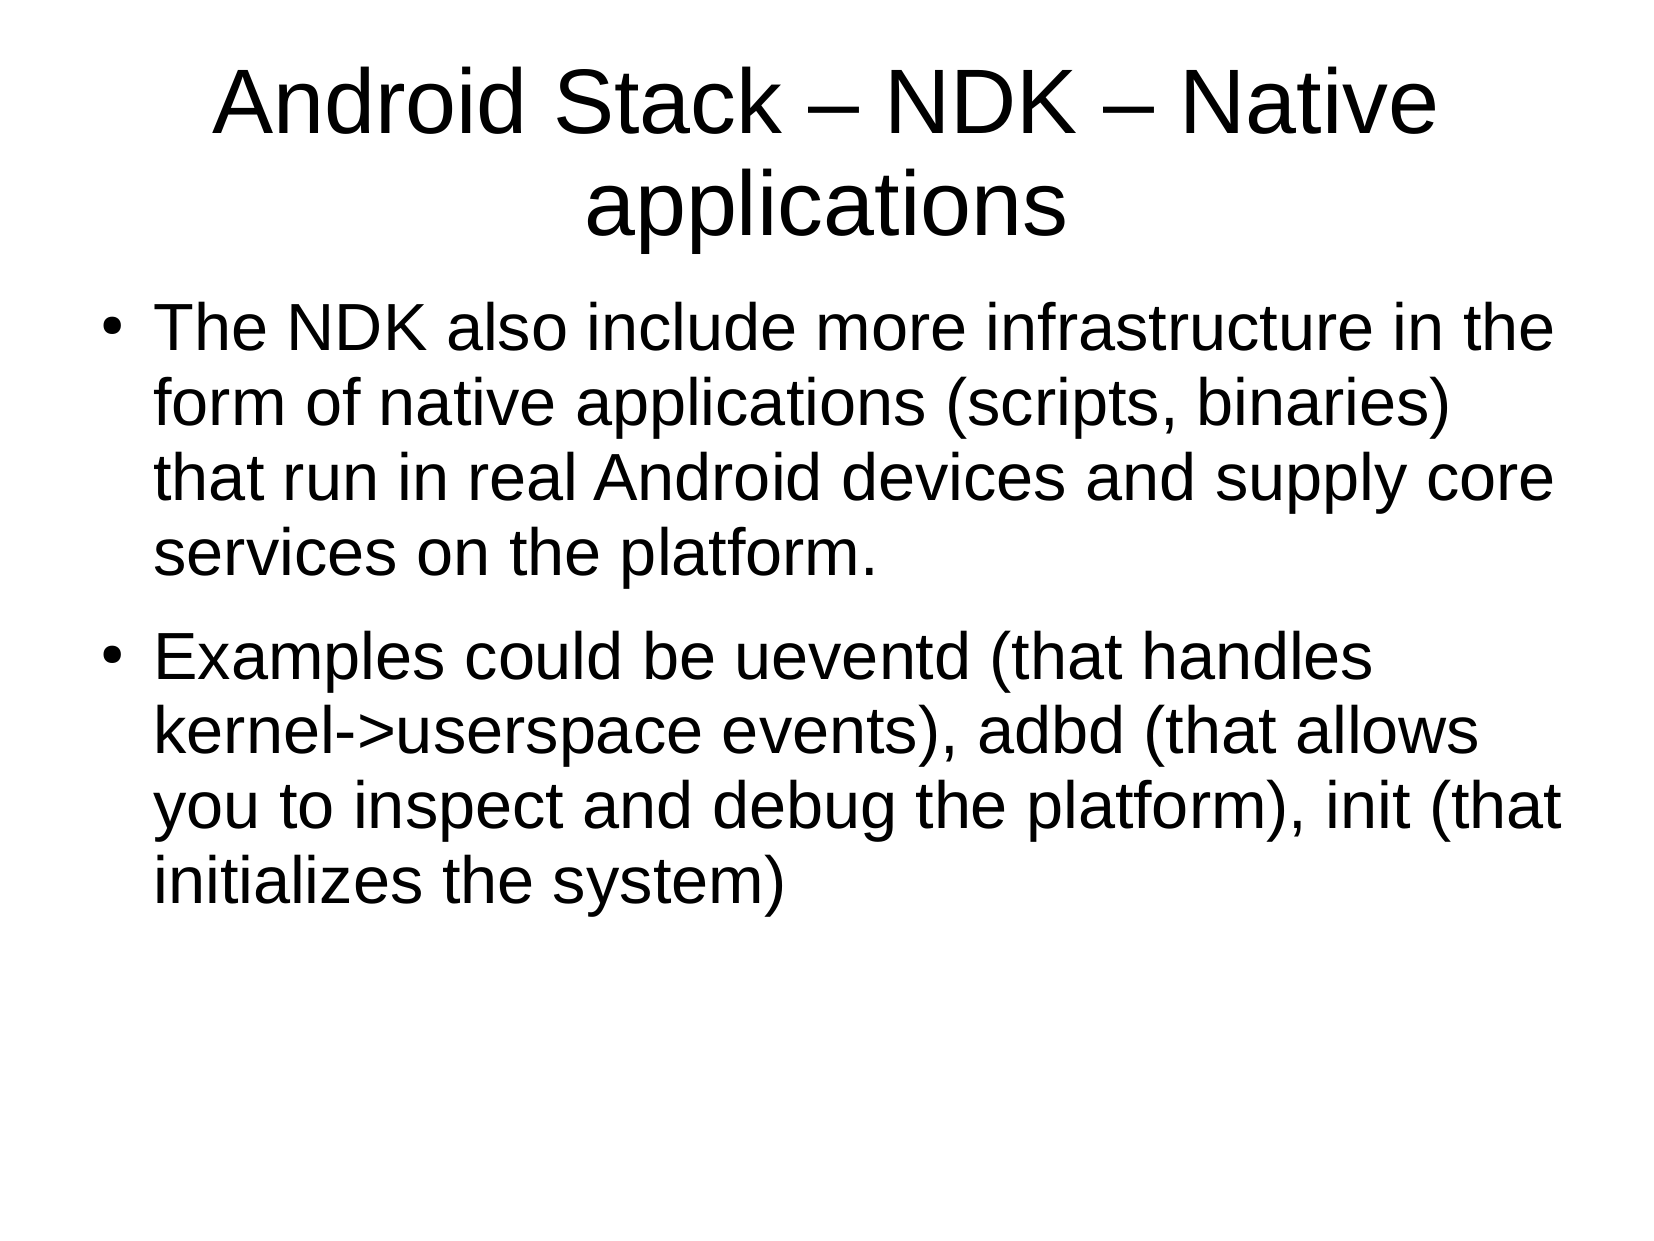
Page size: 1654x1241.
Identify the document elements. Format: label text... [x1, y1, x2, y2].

list The NDK also include more infrastructure in the form of native applications (scripts, binaries) that run in real Android devices and supply core services on the platform. Examples could be ueventd (that handles kernel->userspace events), adbd (that allows you to inspect and debug the platform), init (that initializes the system) [82, 290, 1571, 1109]
title Android Stack – NDK – Native applications [82, 49, 1571, 257]
